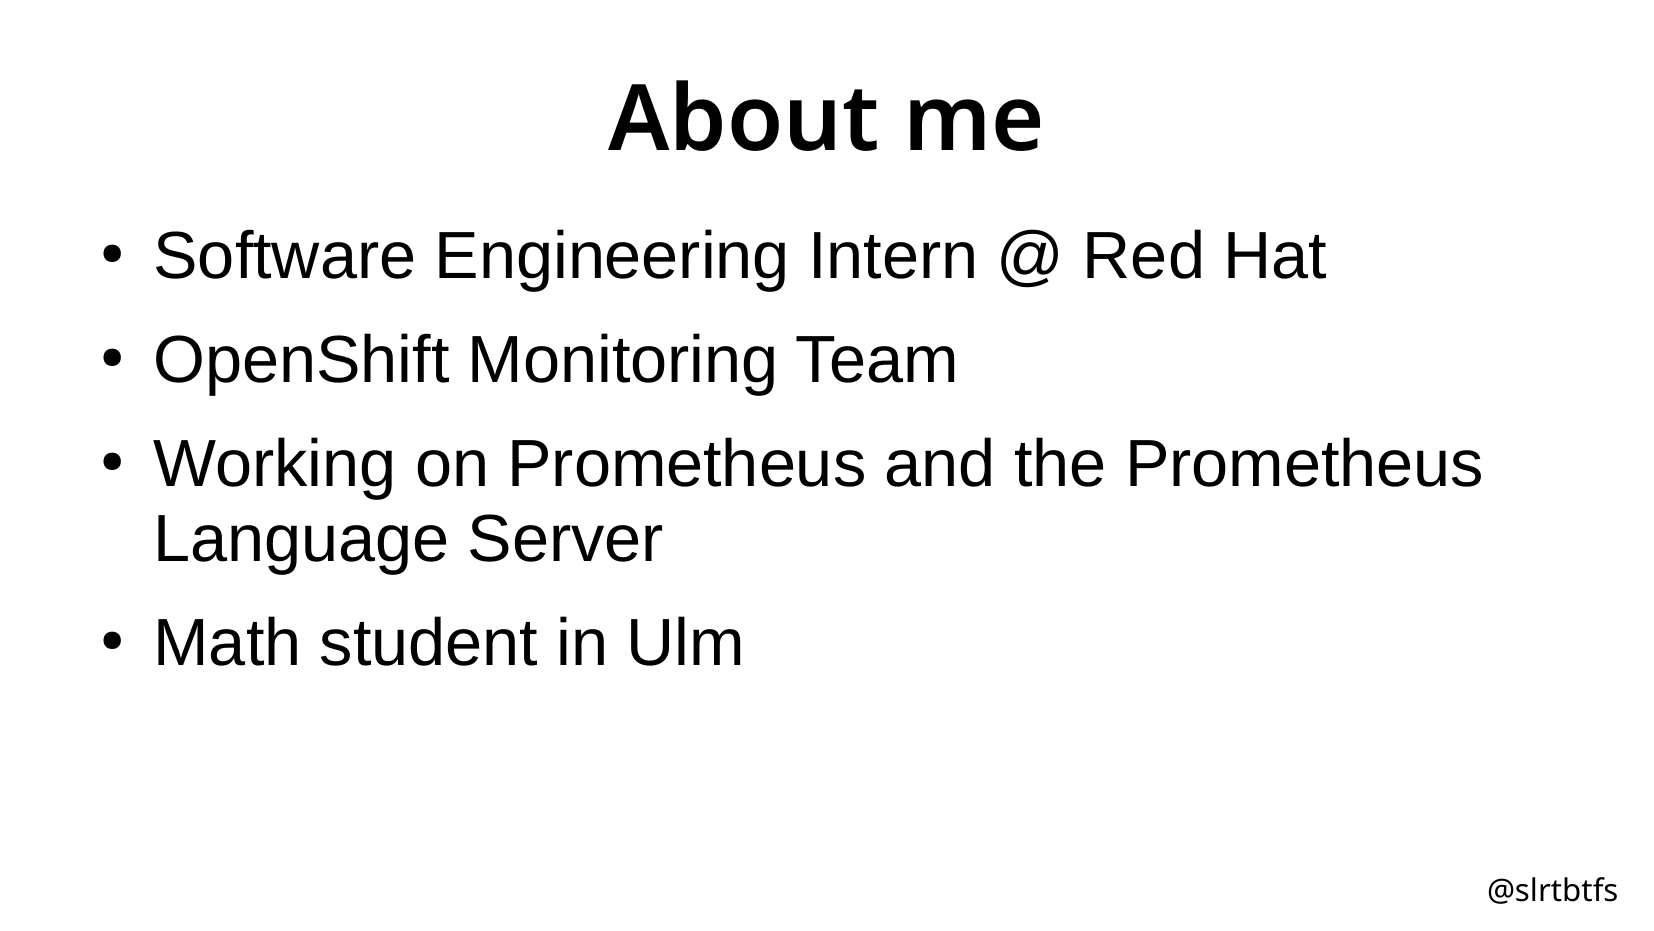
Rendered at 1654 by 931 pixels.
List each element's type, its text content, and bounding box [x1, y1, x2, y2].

list Software Engineering Intern @ Red Hat OpenShift Monitoring Team Working on Prometheus and the Prometheus Language Server Math student in Ulm [82, 217, 1571, 758]
title About me [82, 37, 1571, 193]
